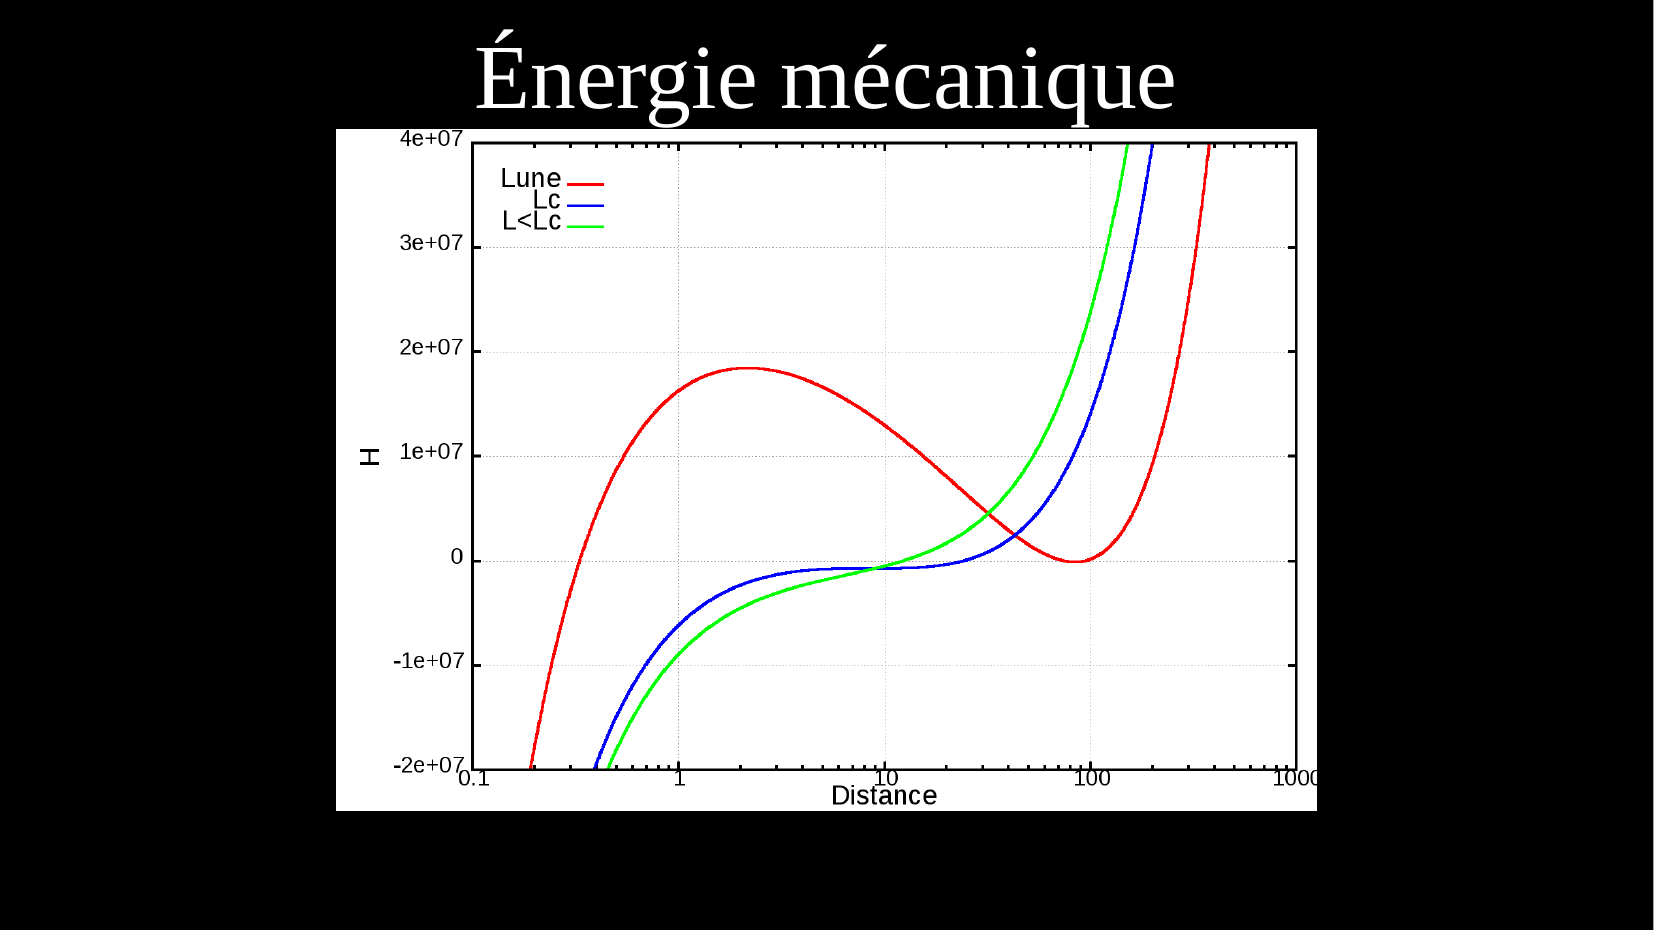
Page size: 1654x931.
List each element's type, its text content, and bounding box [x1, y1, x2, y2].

picture [336, 129, 1317, 811]
title Énergie mécanique [82, 0, 1571, 156]
